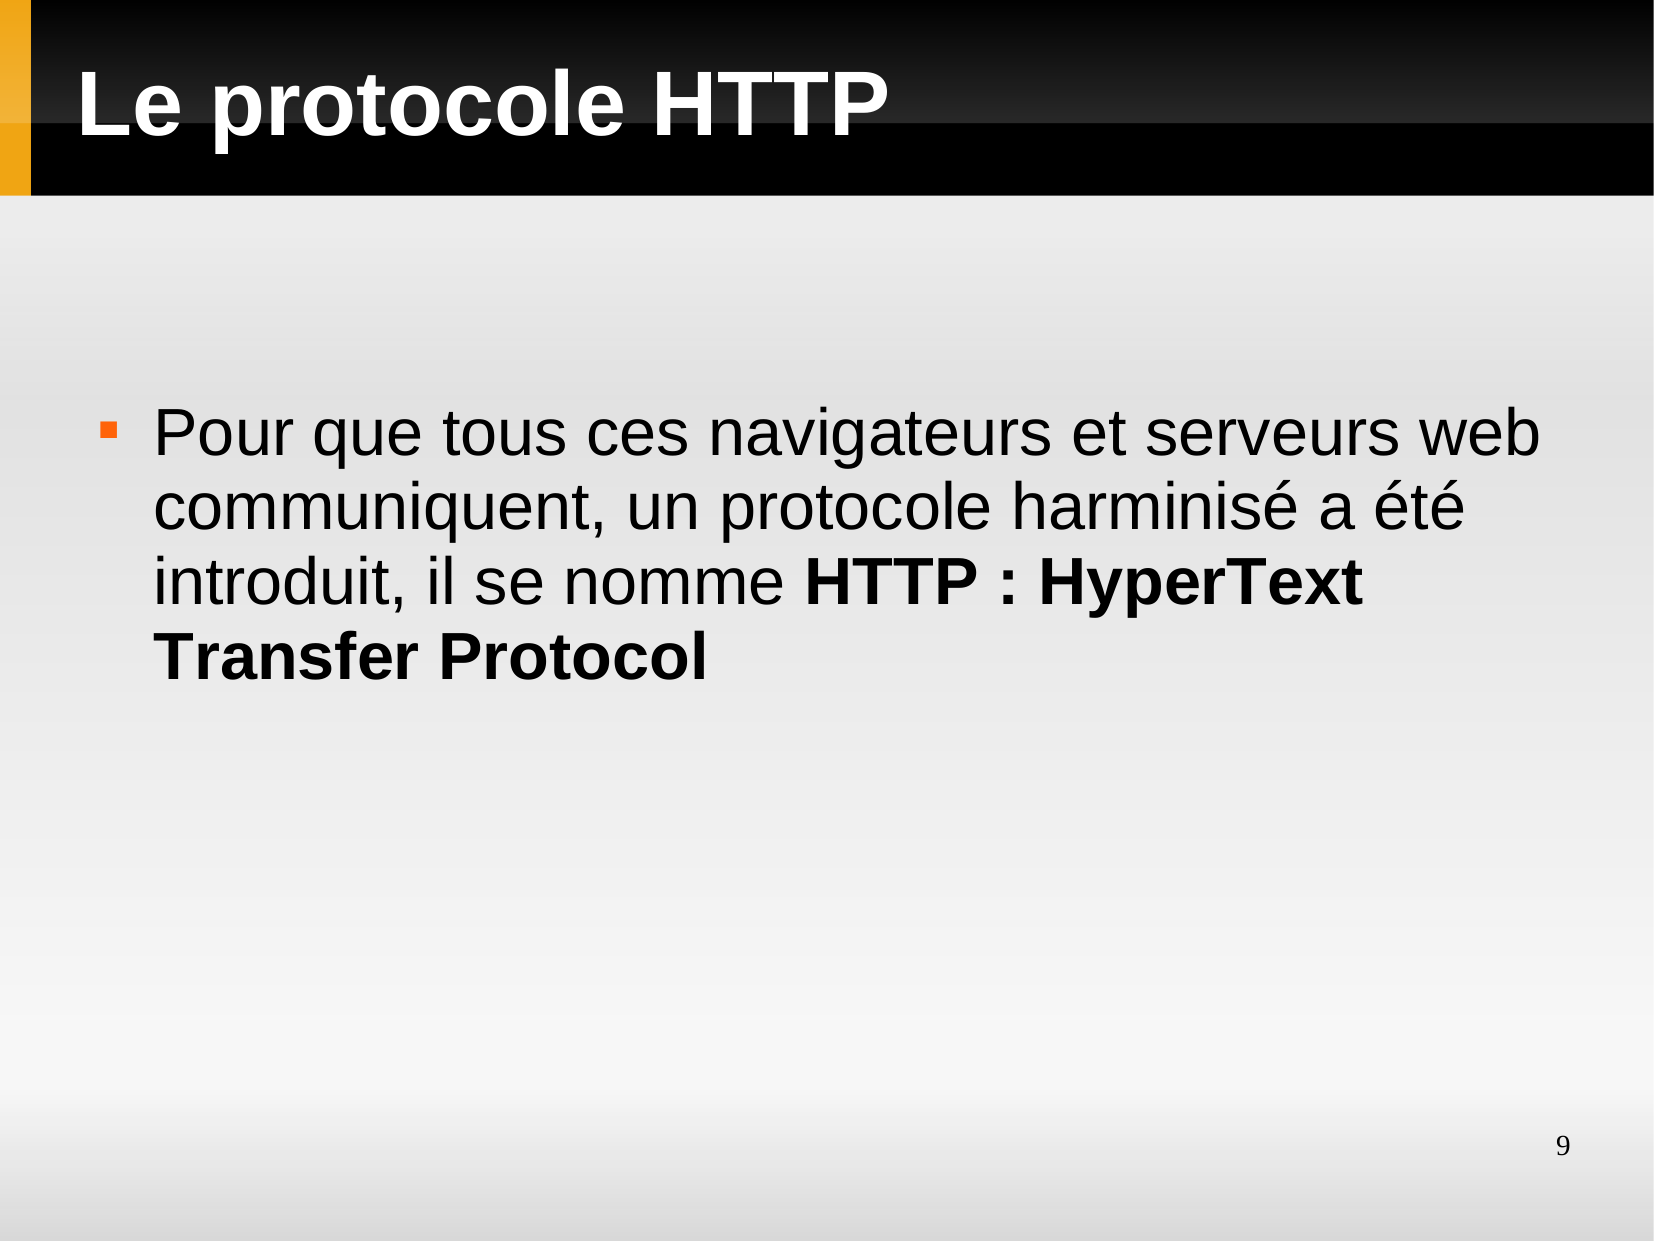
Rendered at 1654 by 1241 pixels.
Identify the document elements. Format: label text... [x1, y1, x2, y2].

picture [0, 0, 1654, 1241]
title Le protocole HTTP [76, 0, 1565, 208]
list Pour que tous ces navigateurs et serveurs web communiquent, un protocole harminisé a été introduit, il se nomme HTTP : HyperText Transfer Protocol [82, 290, 1571, 1109]
